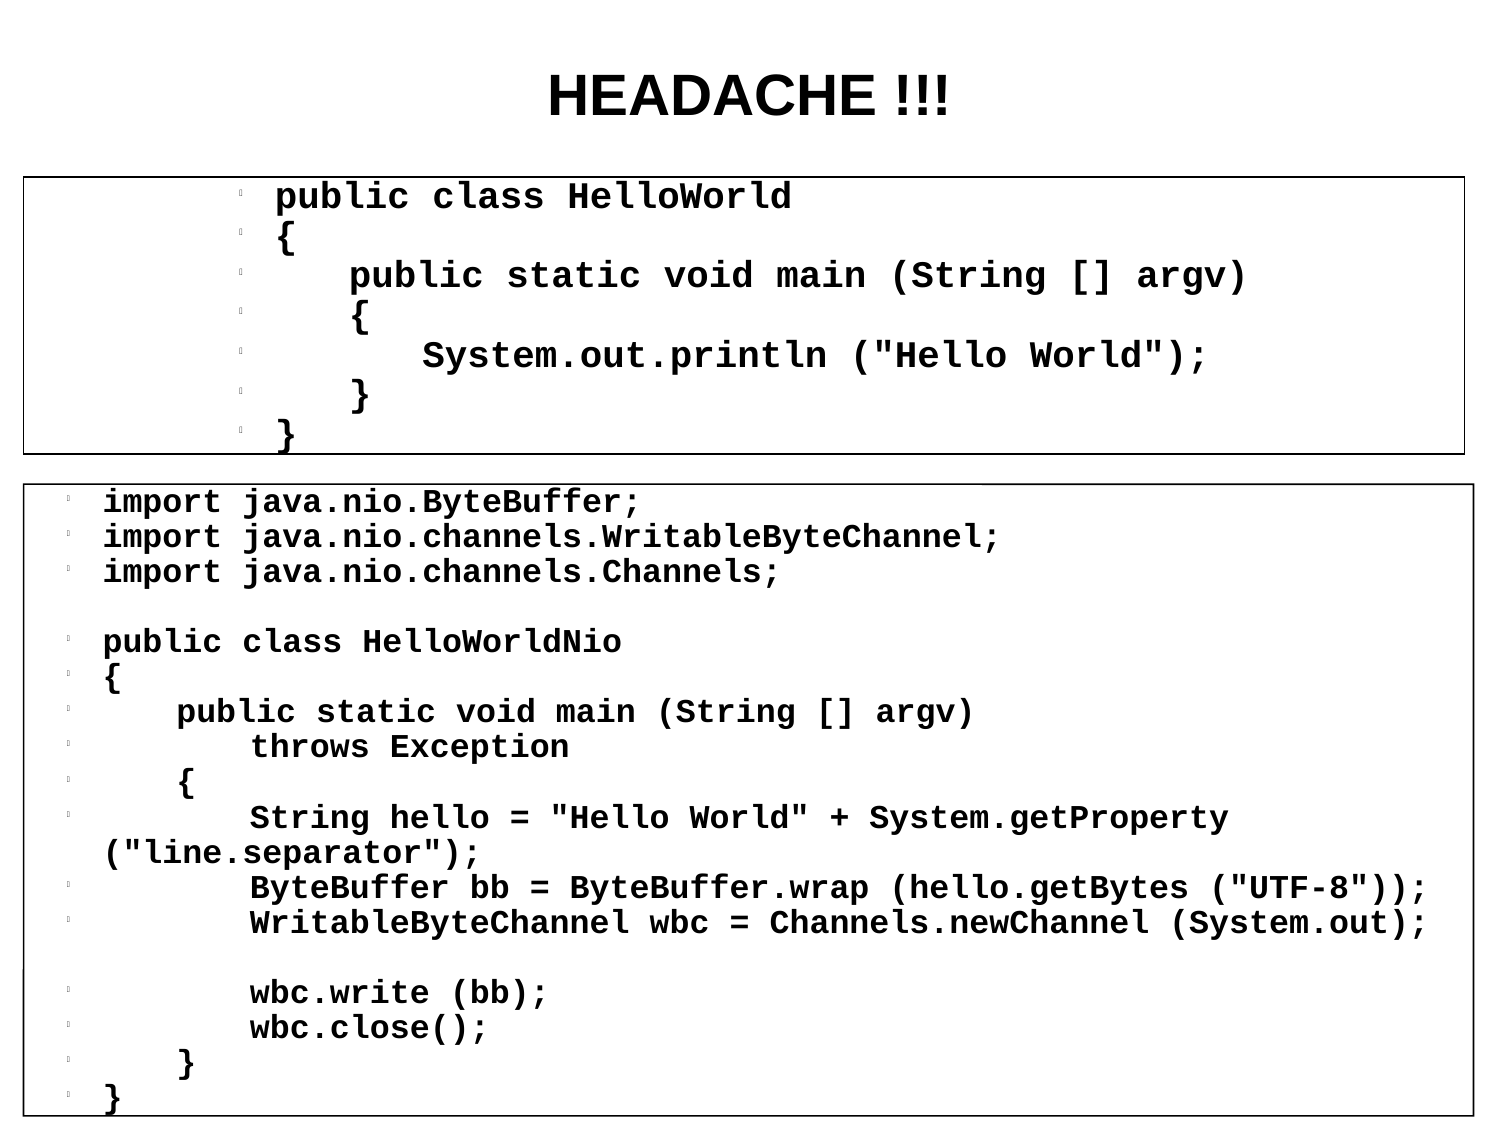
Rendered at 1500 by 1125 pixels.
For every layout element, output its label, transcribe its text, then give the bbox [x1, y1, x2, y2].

text_box import java.nio.ByteBuffer; import java.nio.channels.WritableByteChannel; import java.nio.channels.Channels; public class HelloWorldNio { public static void main (String [] argv) throws Exception { String hello = "Hello World" + System.getProperty ("line.separator"); ByteBuffer bb = ByteBuffer.wrap (hello.getBytes ("UTF-8")); WritableByteChannel wbc = Channels.newChannel (System.out); wbc.write (bb); wbc.close(); } } [23, 484, 1474, 1116]
text_box HEADACHE !!! [153, 50, 1347, 154]
text_box public class HelloWorld { public static void main (String [] argv) { System.out.println ("Hello World"); } } [23, 177, 1465, 454]
